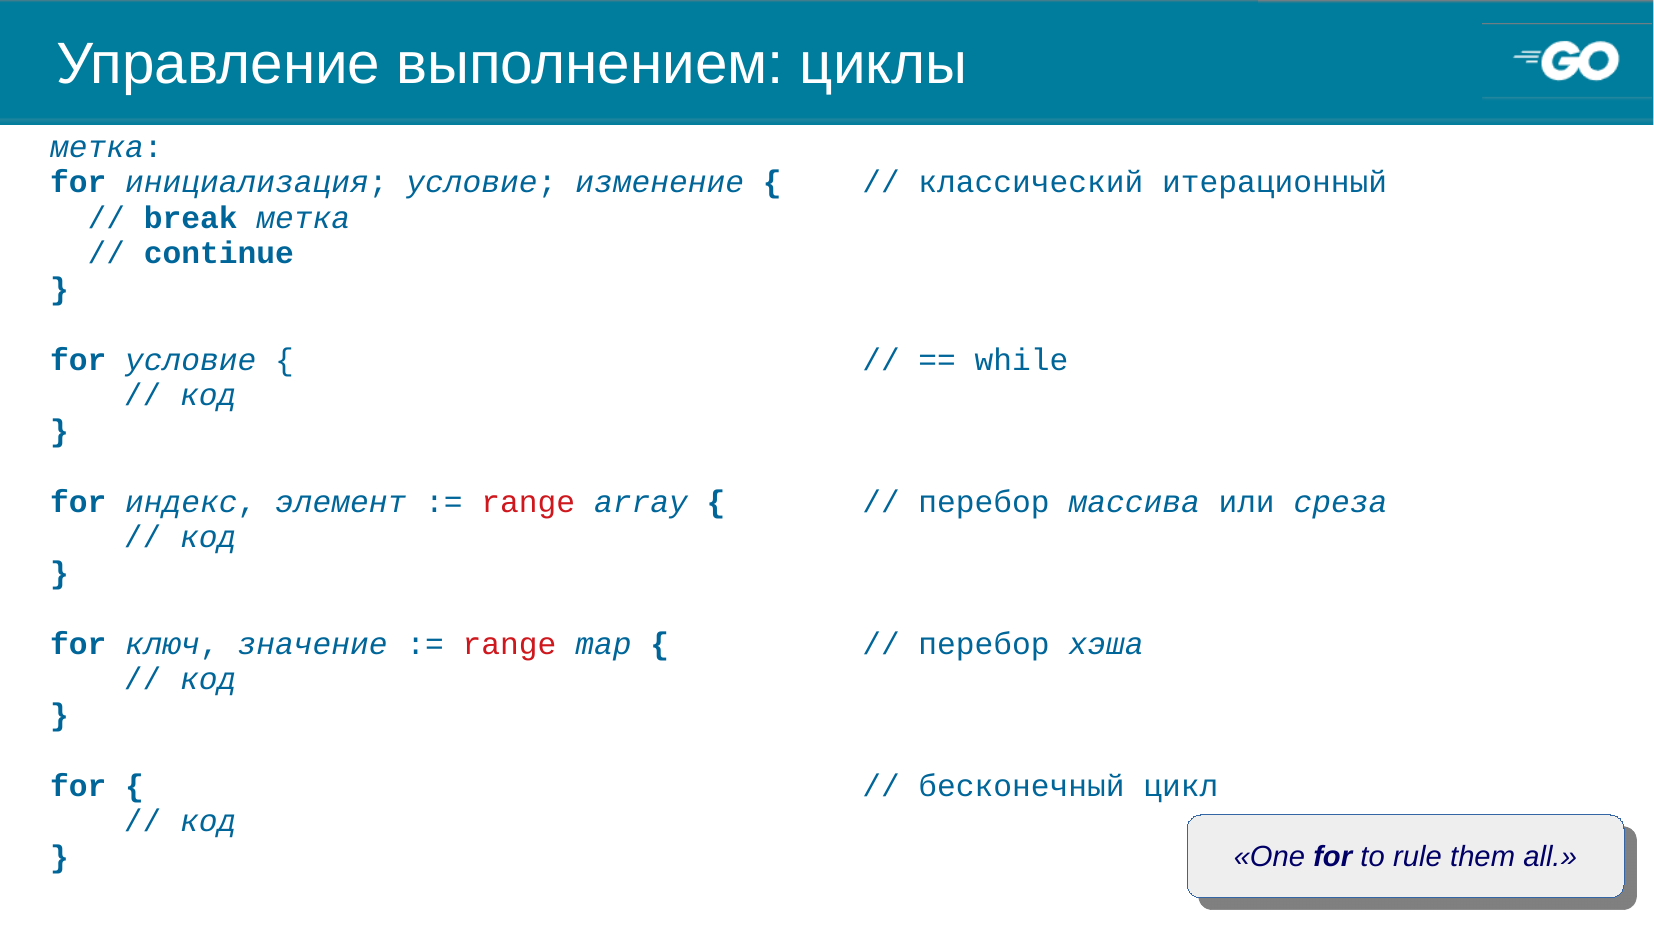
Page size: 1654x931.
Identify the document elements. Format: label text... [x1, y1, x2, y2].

picture [1542, 41, 1619, 81]
text_box метка: for инициализация; условие; изменение { // классический итерационный // break метка // continue } for условие { // == while // код } for индекс, элемент := range array { // перебор массива или среза // код } for ключ, значение := range map { // перебор хэша // код } for { // бесконечный цикл // код } [35, 124, 1619, 898]
text_box «One for to rule them all.» [1187, 814, 1625, 898]
text_box Управление выполнением: циклы [41, 23, 1495, 104]
